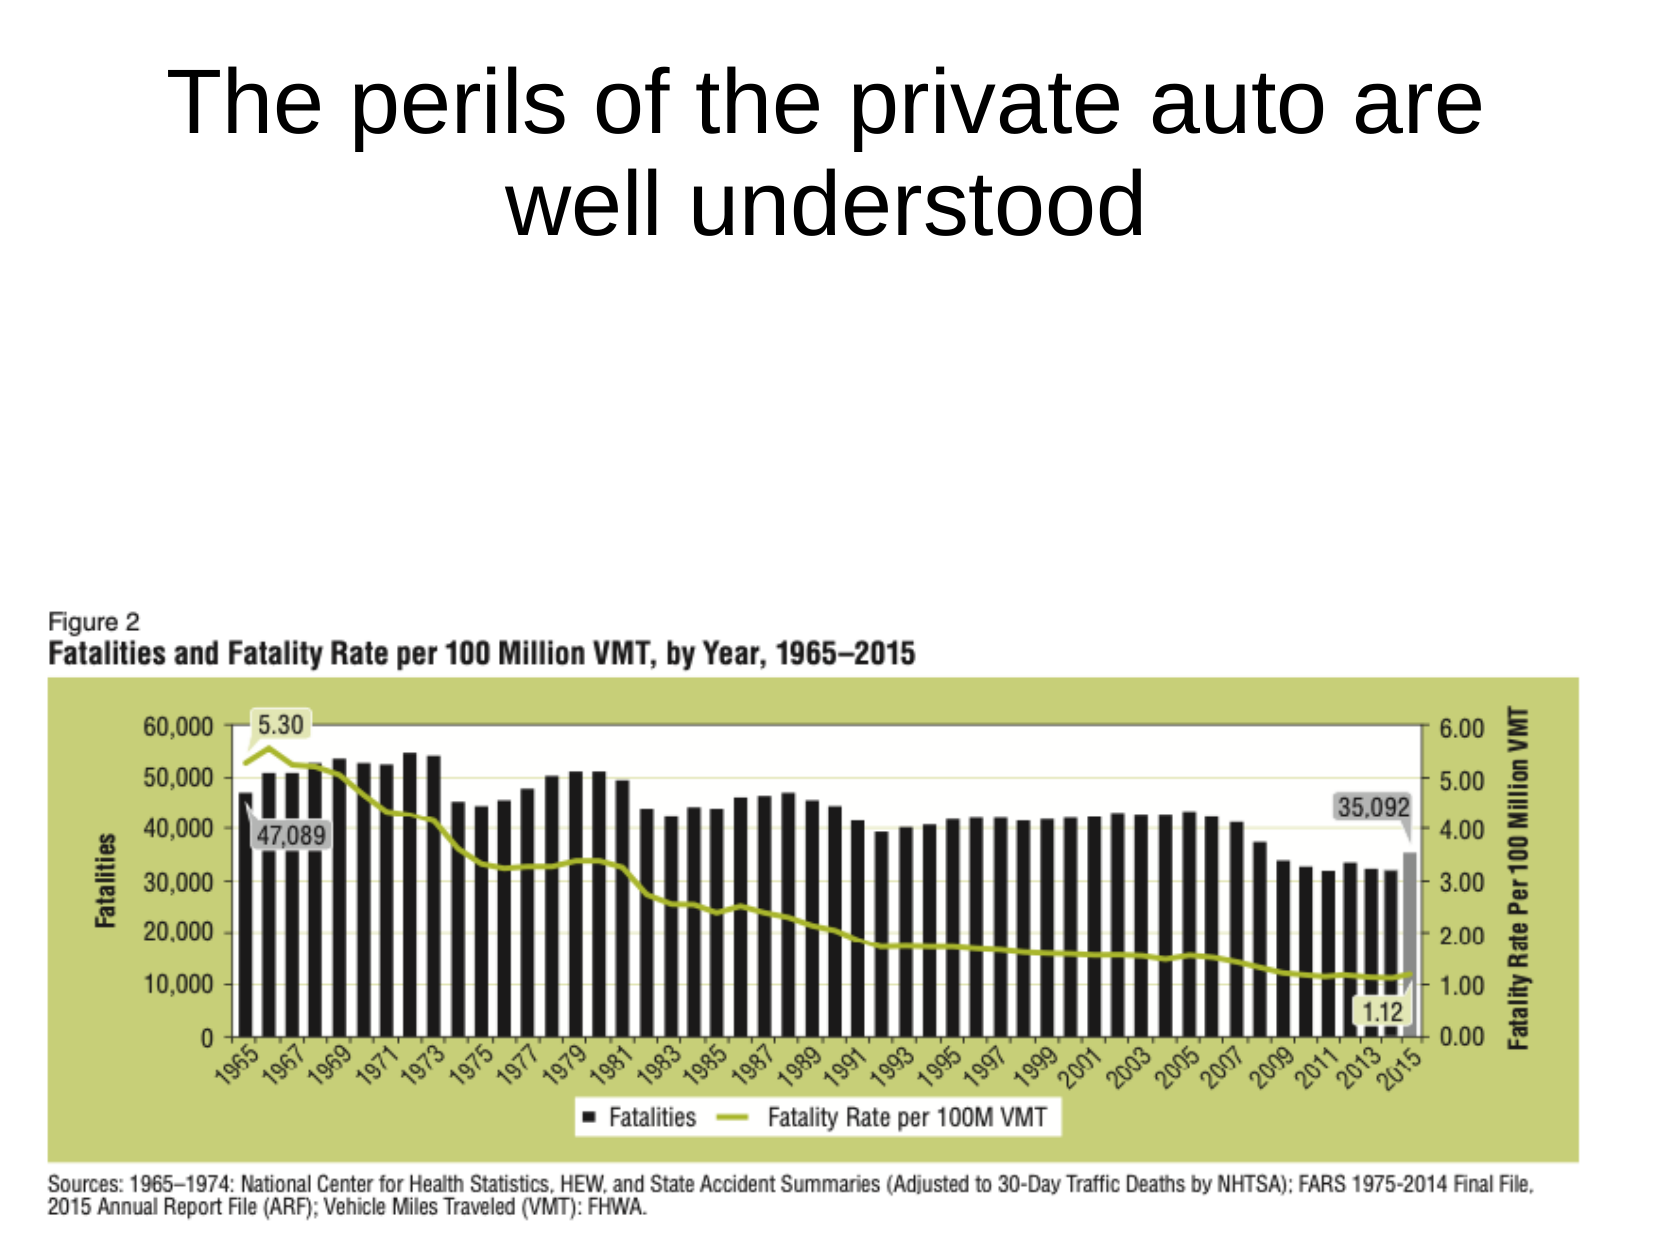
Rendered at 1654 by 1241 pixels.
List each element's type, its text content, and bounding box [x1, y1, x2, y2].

picture [0, 584, 1621, 1231]
title The perils of the private auto are well understood [82, 49, 1571, 257]
